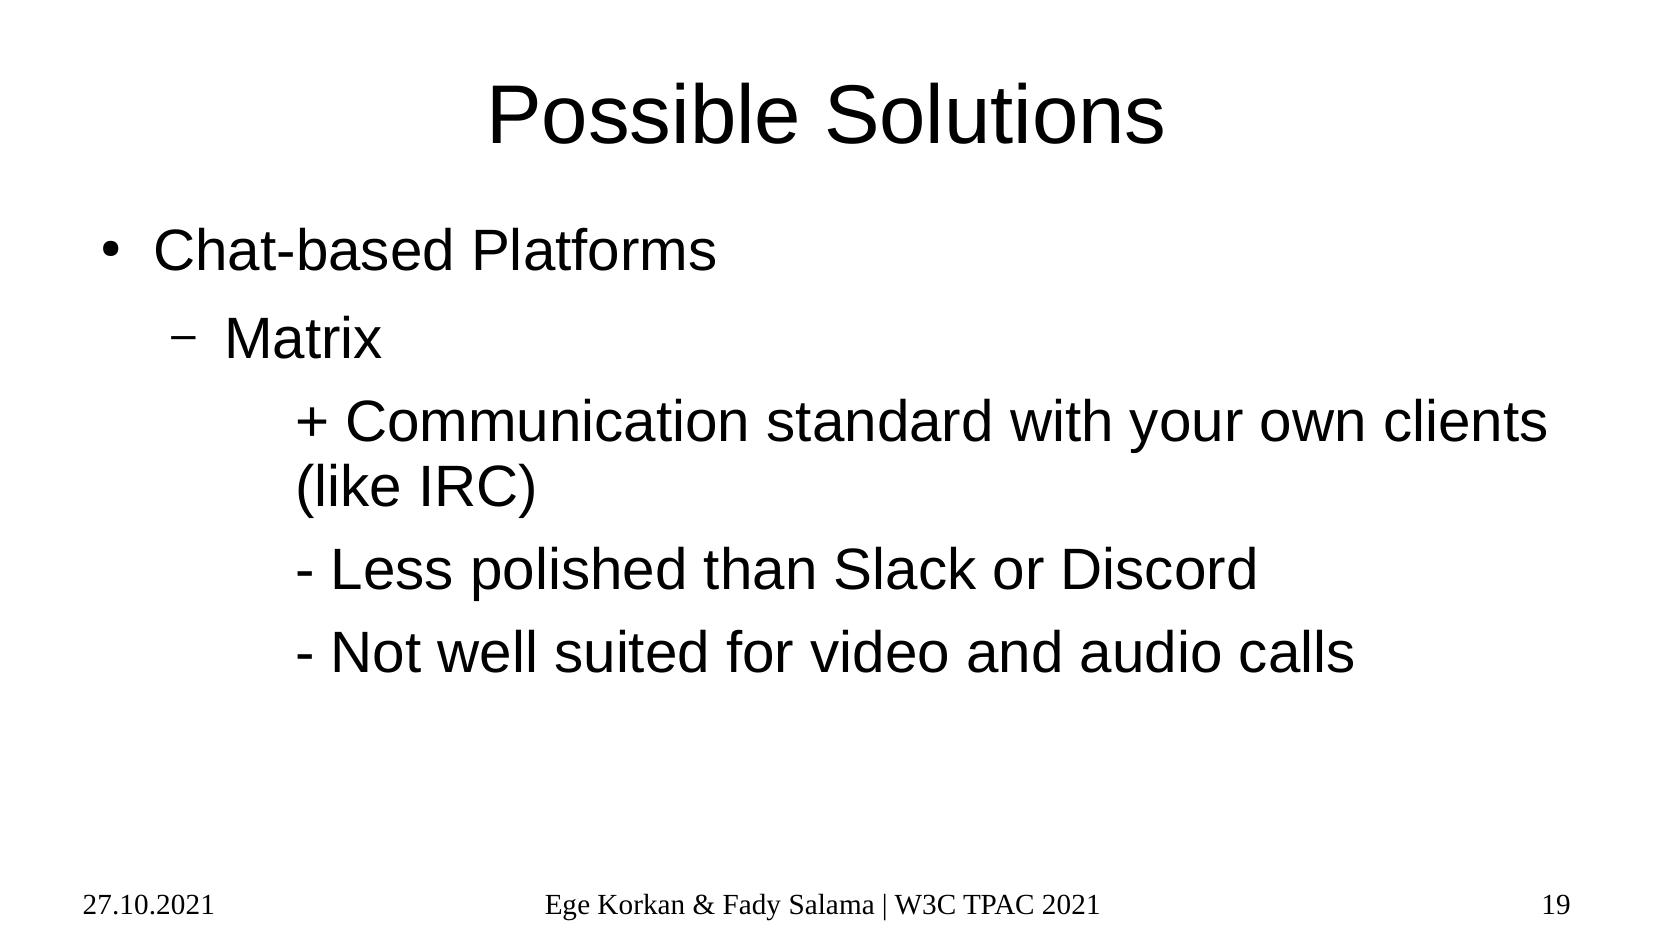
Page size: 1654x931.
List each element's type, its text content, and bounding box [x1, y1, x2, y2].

title Possible Solutions [82, 37, 1571, 193]
list Chat-based Platforms Matrix + Communication standard with your own clients (like IRC) - Less polished than Slack or Discord - Not well suited for video and audio calls [82, 217, 1571, 758]
